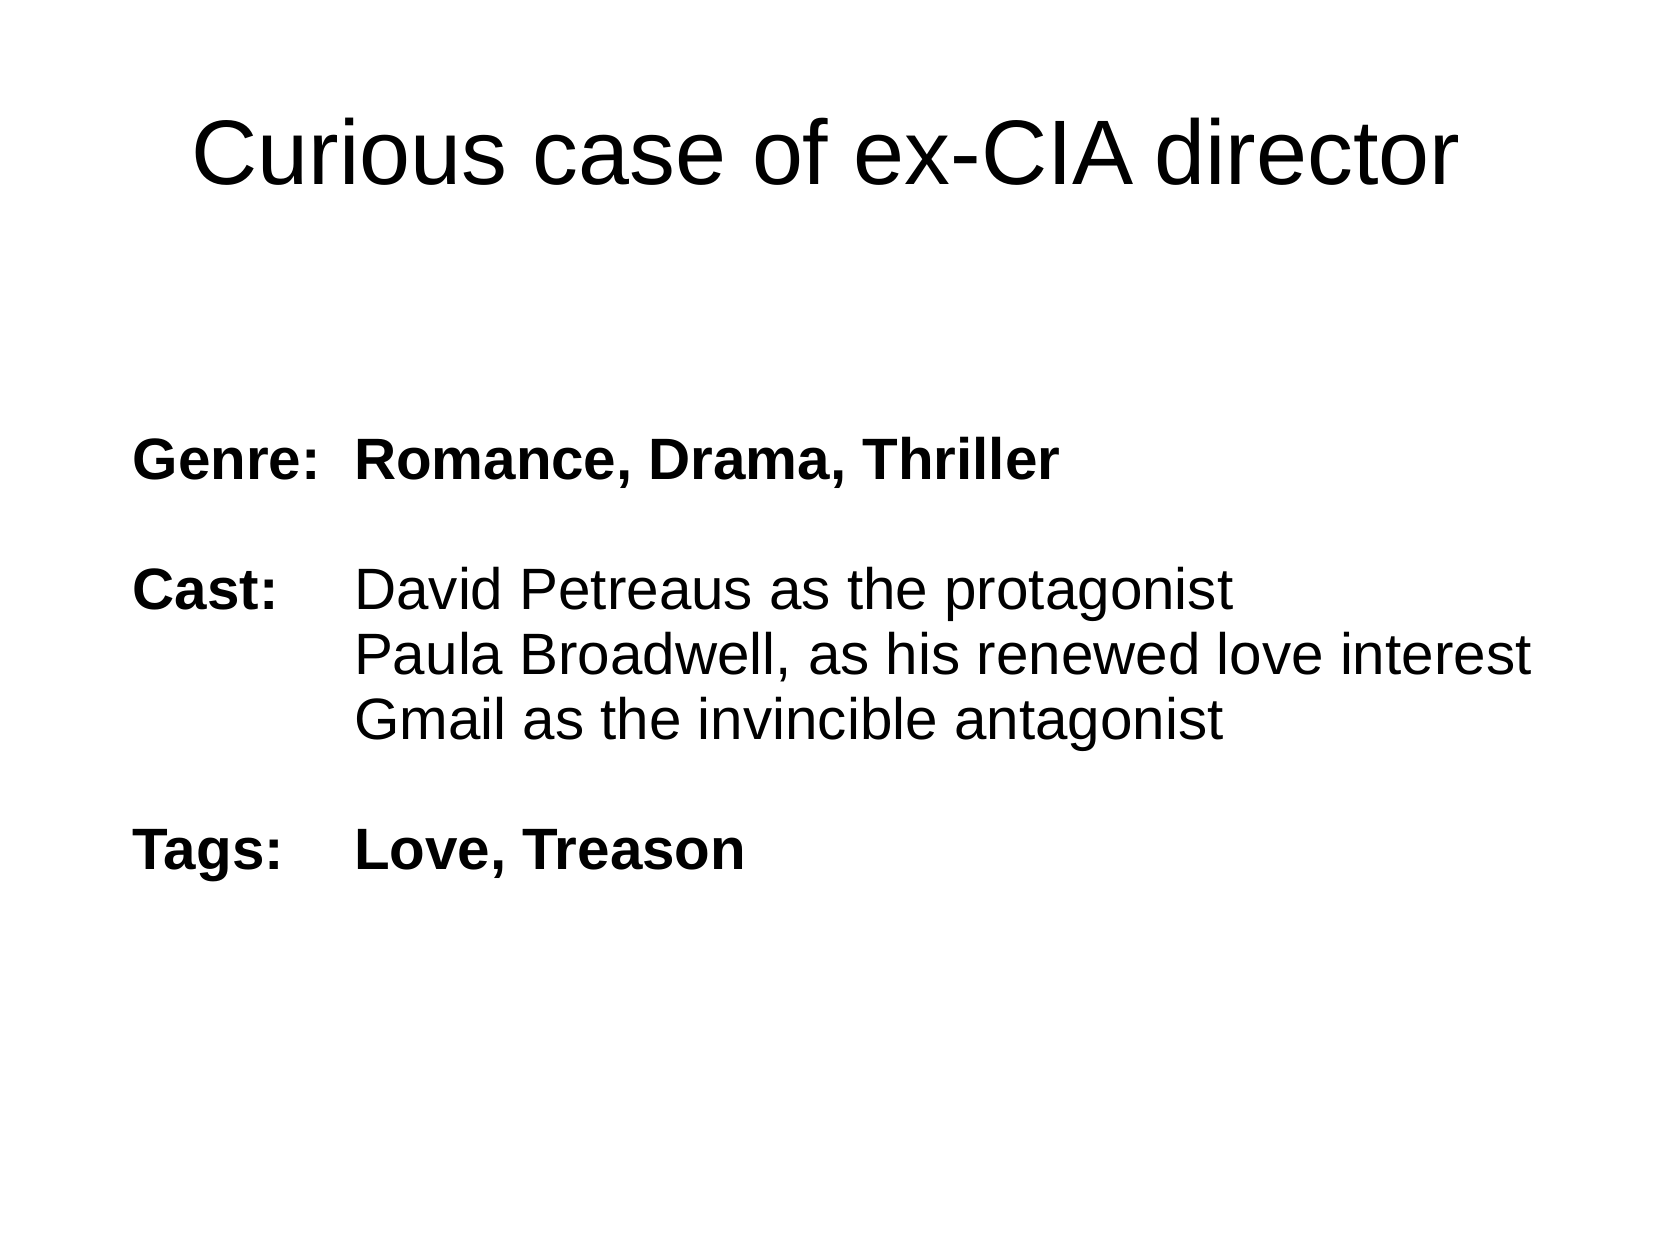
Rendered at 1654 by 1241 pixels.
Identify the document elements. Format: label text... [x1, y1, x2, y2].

title Curious case of ex-CIA director [82, 49, 1571, 257]
text_box Genre: Romance, Drama, Thriller Cast: David Petreaus as the protagonist Paula Broadwell, as his renewed love interest Gmail as the invincible antagonist Tags: Love, Treason [118, 419, 1548, 932]
